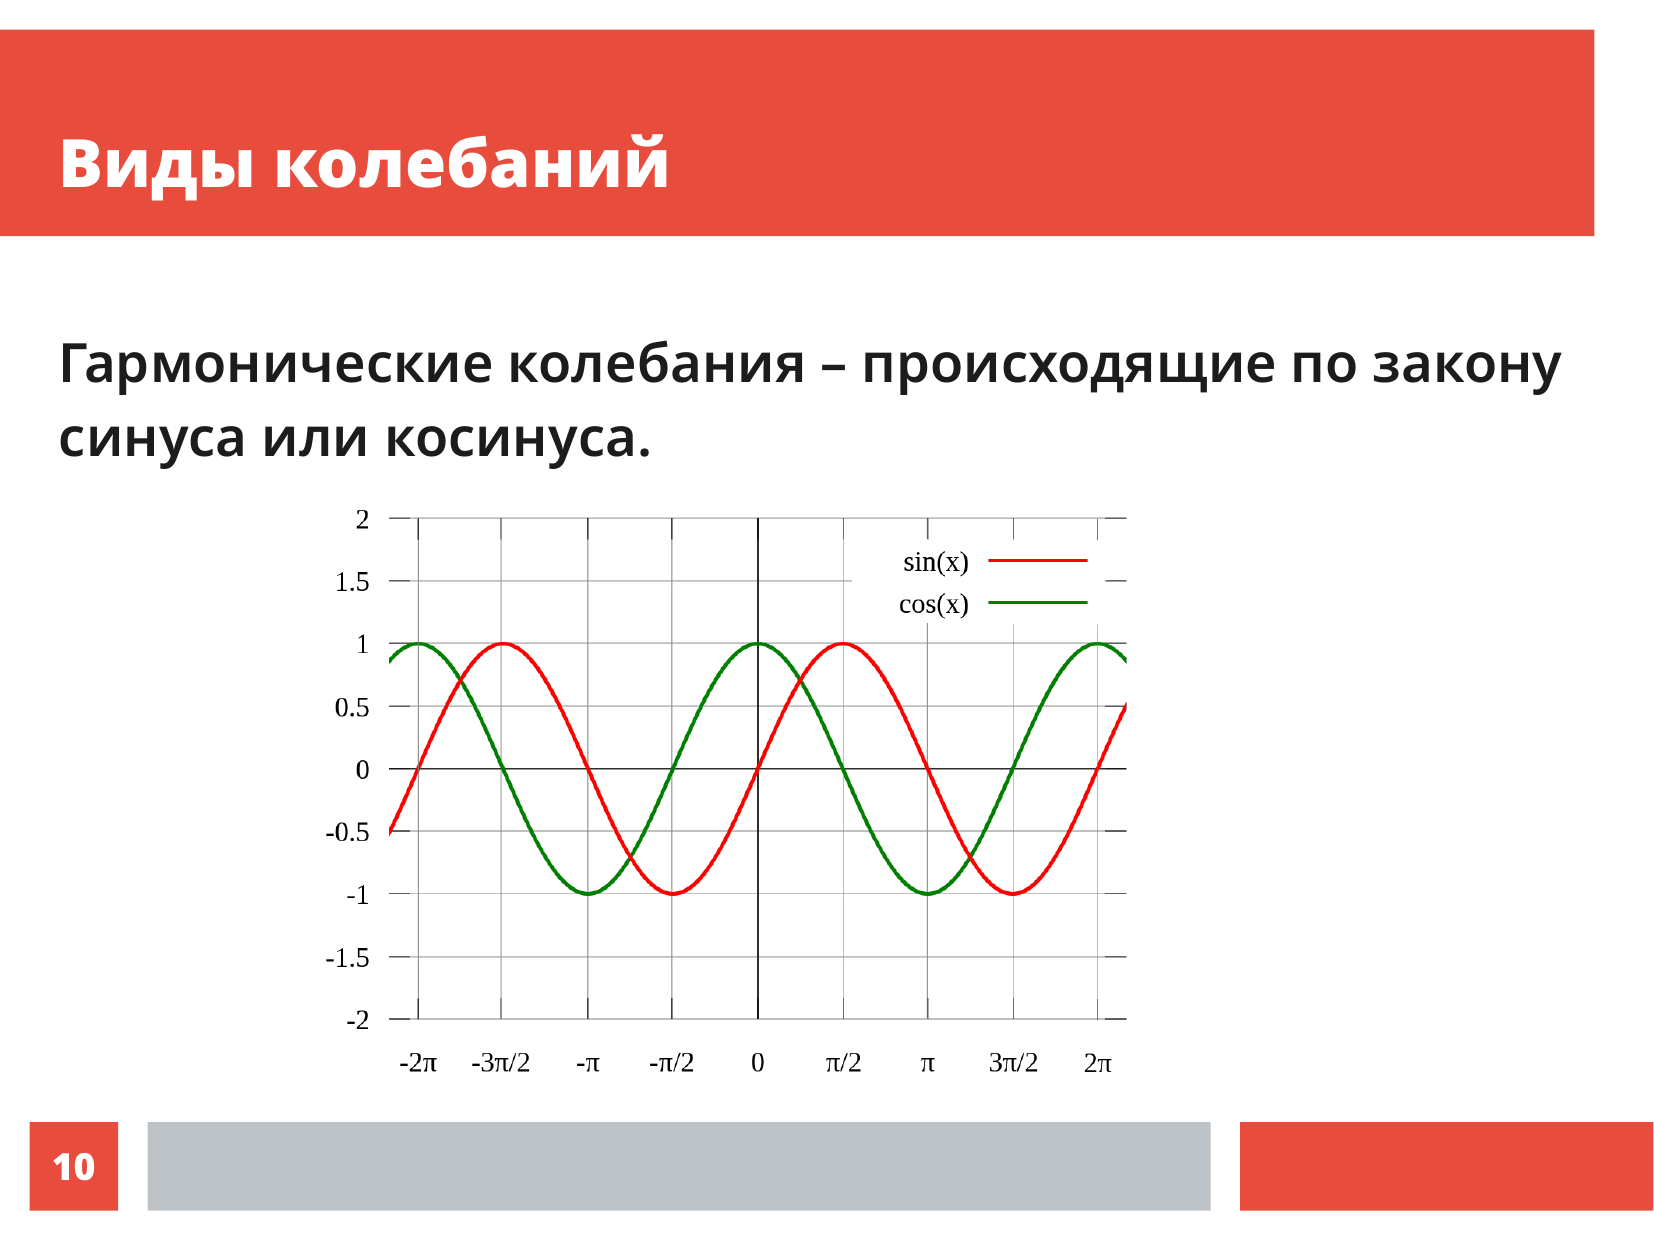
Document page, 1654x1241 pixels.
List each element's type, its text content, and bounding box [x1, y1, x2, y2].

picture [251, 479, 1186, 1103]
title Виды колебаний [59, 59, 1595, 207]
list Гармонические колебания – происходящие по закону синуса или косинуса. [59, 324, 1565, 1093]
